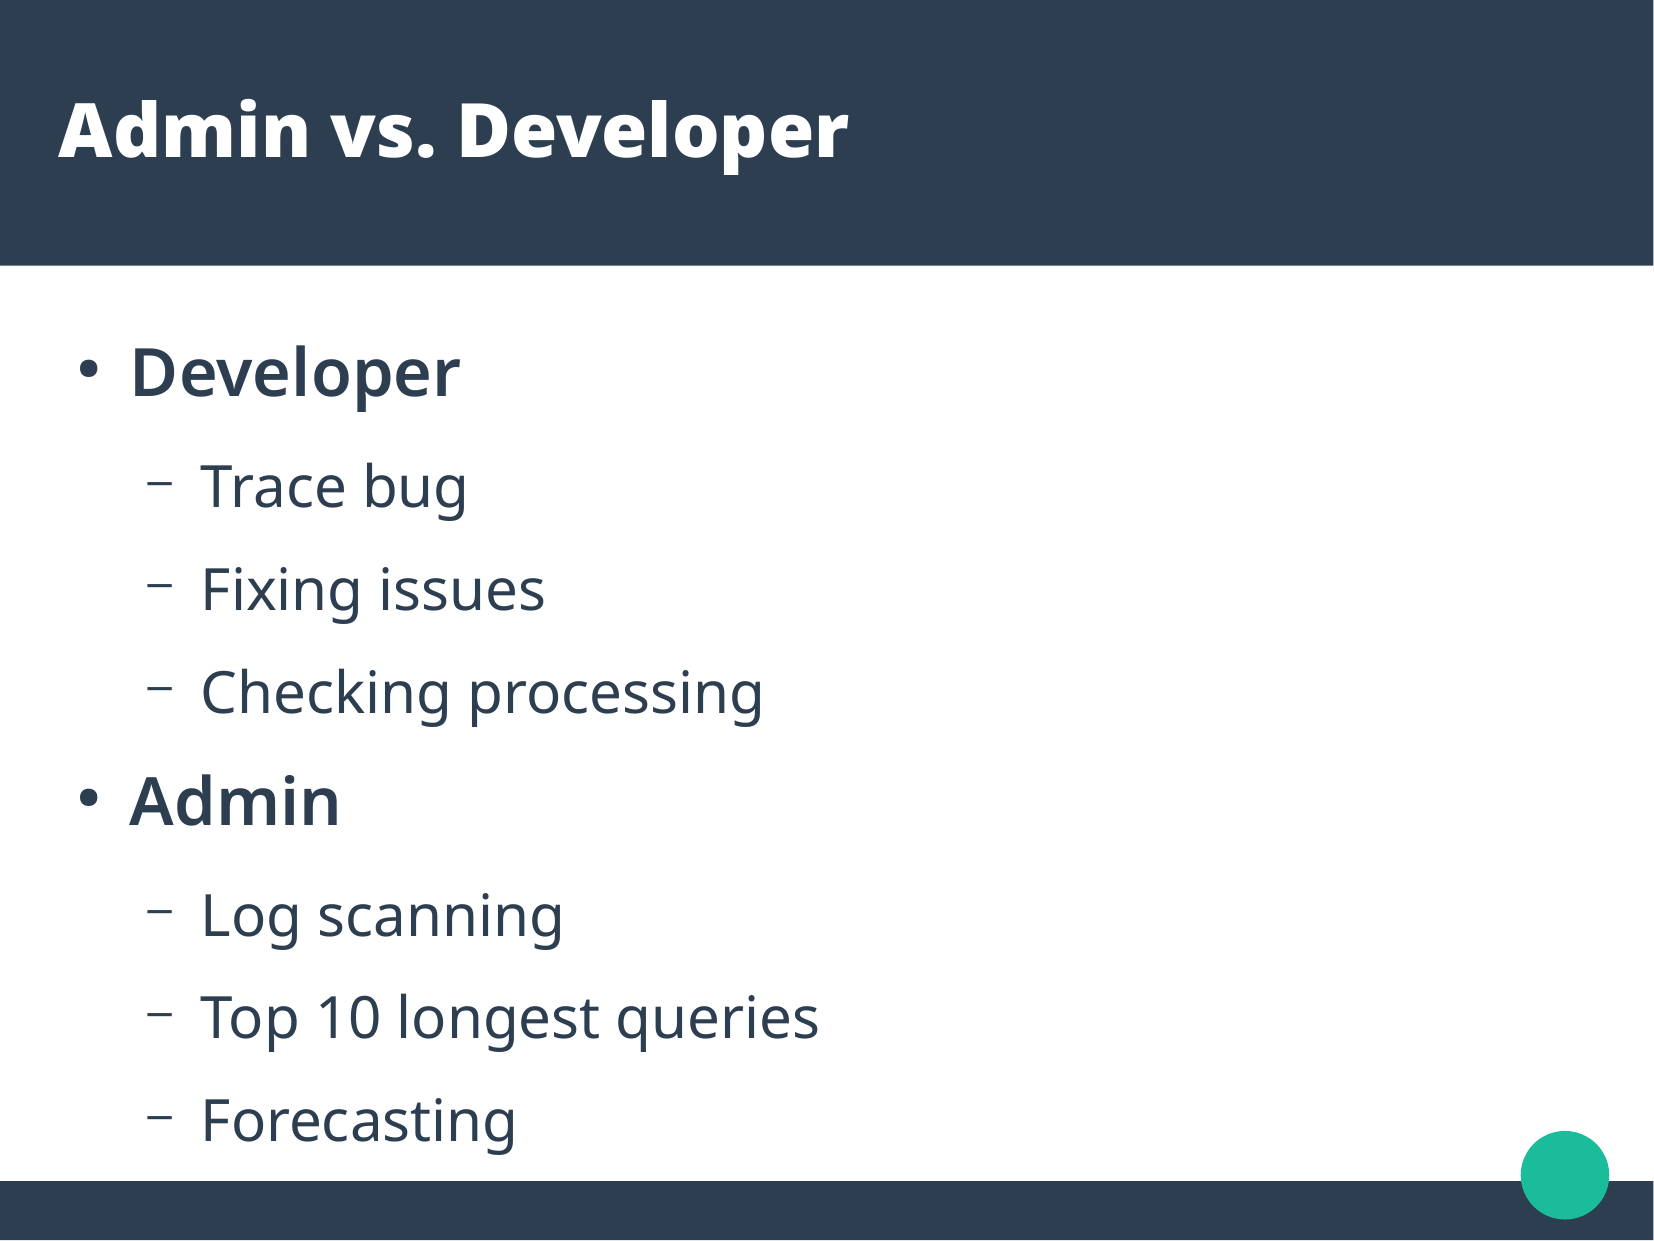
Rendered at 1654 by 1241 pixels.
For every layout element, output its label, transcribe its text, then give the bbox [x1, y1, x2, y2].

list Developer Trace bug Fixing issues Checking processing Admin Log scanning Top 10 longest queries Forecasting [59, 324, 1595, 1168]
title Admin vs. Developer [59, 49, 1595, 207]
